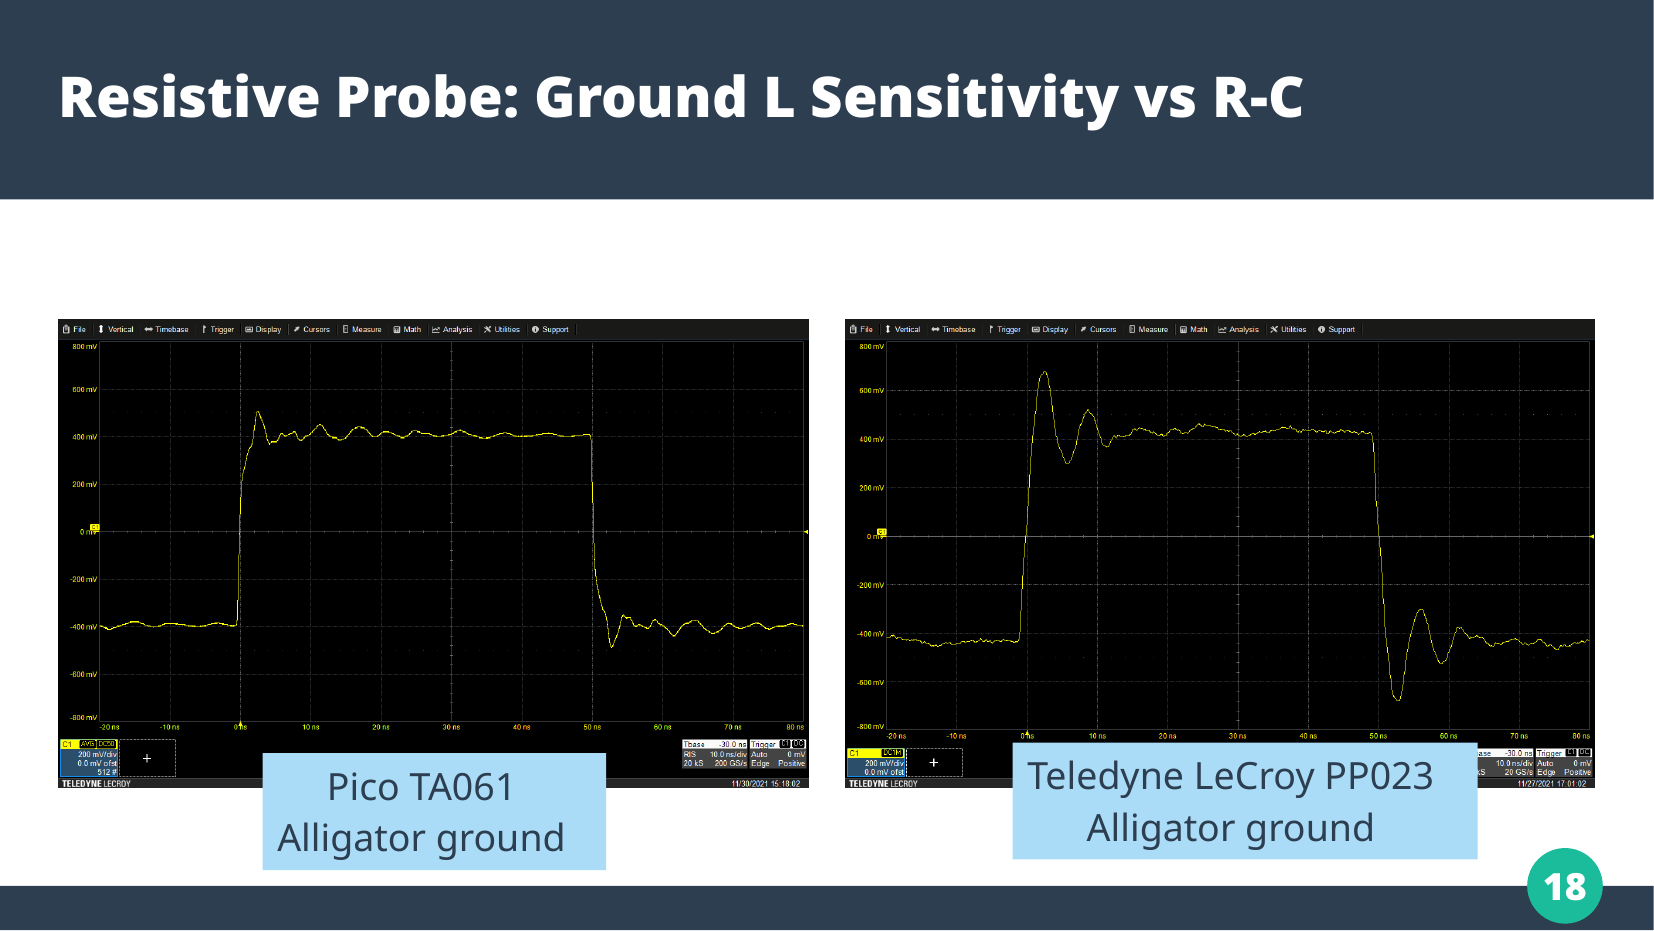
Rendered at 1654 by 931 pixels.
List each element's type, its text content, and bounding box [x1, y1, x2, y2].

picture [58, 319, 809, 788]
picture [845, 319, 1595, 788]
title Resistive Probe: Ground L Sensitivity vs R-C [59, 37, 1595, 155]
text_box Pico TA061 Alligator ground [262, 760, 607, 863]
text_box Teledyne LeCroy PP023 Alligator ground [1012, 750, 1478, 852]
